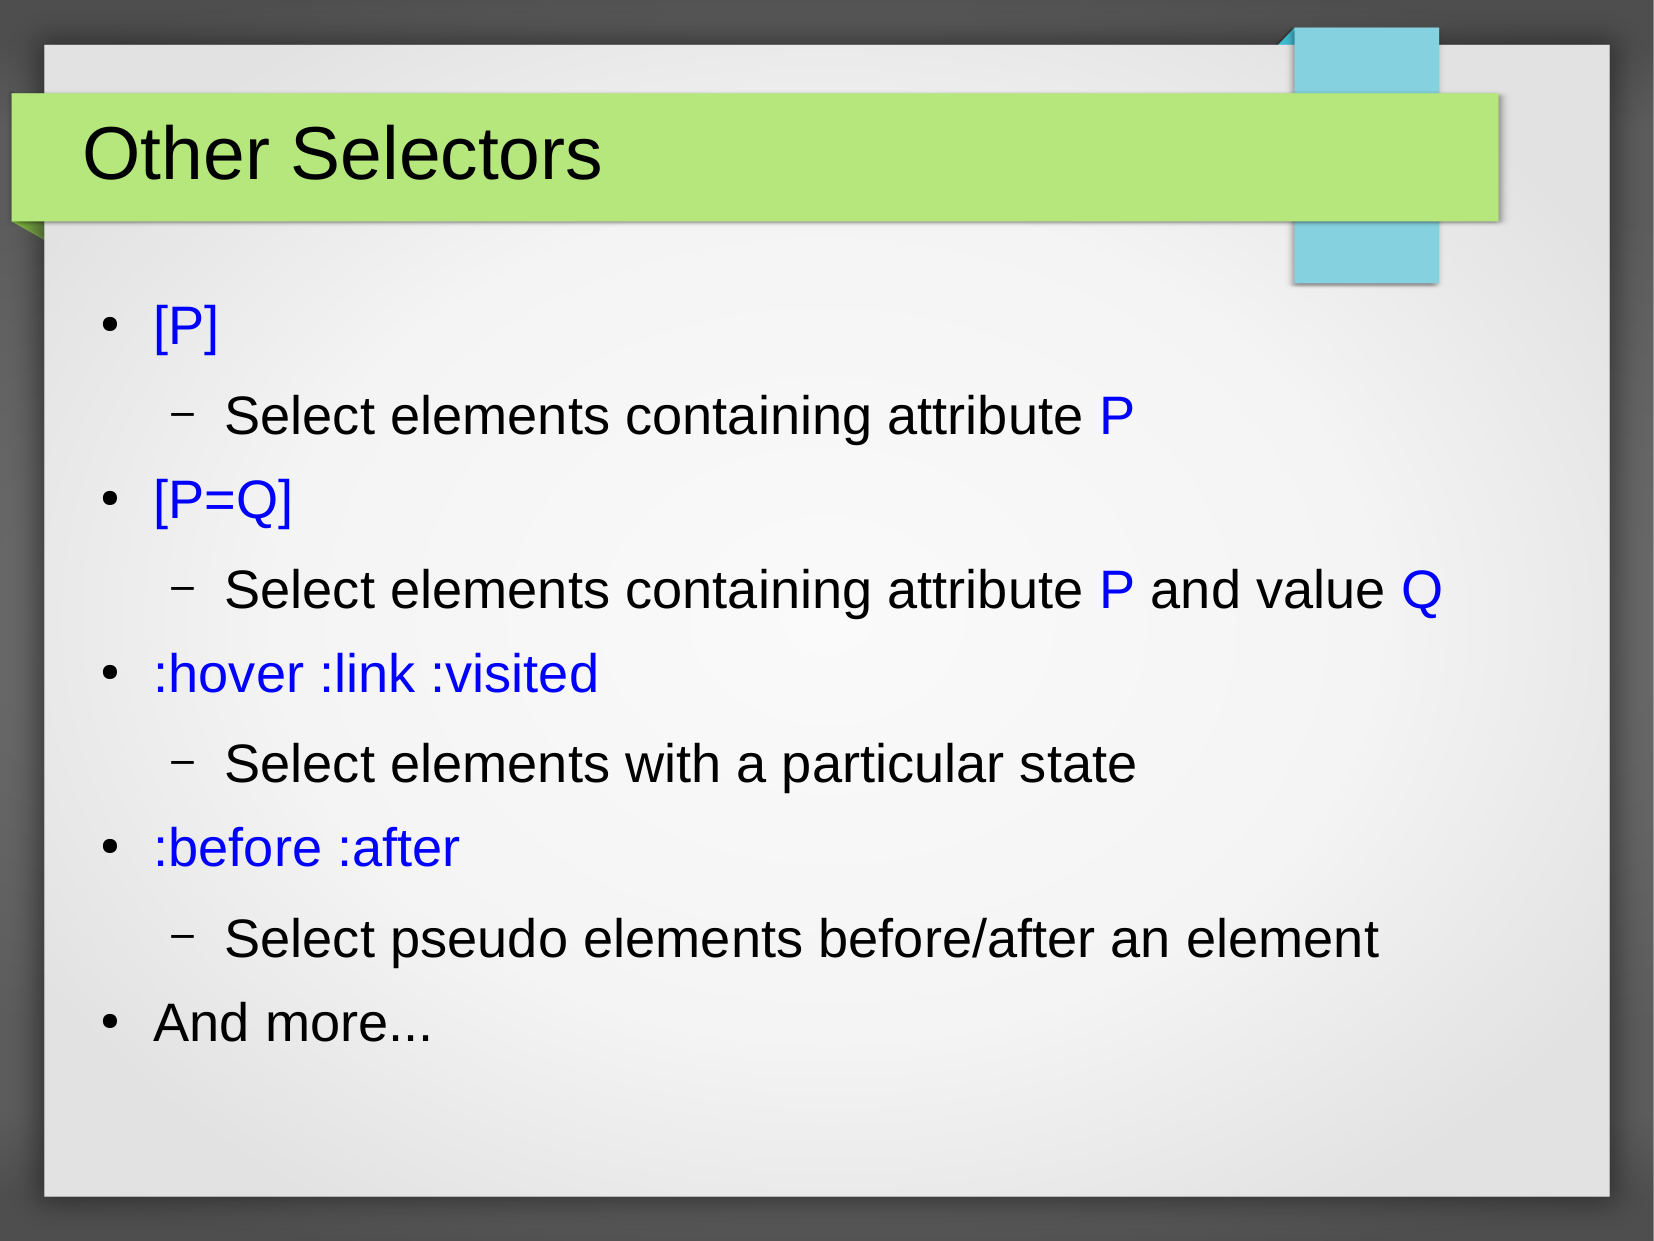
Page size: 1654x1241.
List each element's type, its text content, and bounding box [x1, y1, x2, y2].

list [P] Select elements containing attribute P [P=Q] Select elements containing attribute P and value Q :hover :link :visited Select elements with a particular state :before :after Select pseudo elements before/after an element And more... [82, 295, 1571, 1134]
picture [0, 0, 1654, 1241]
title Other Selectors [82, 94, 1264, 213]
